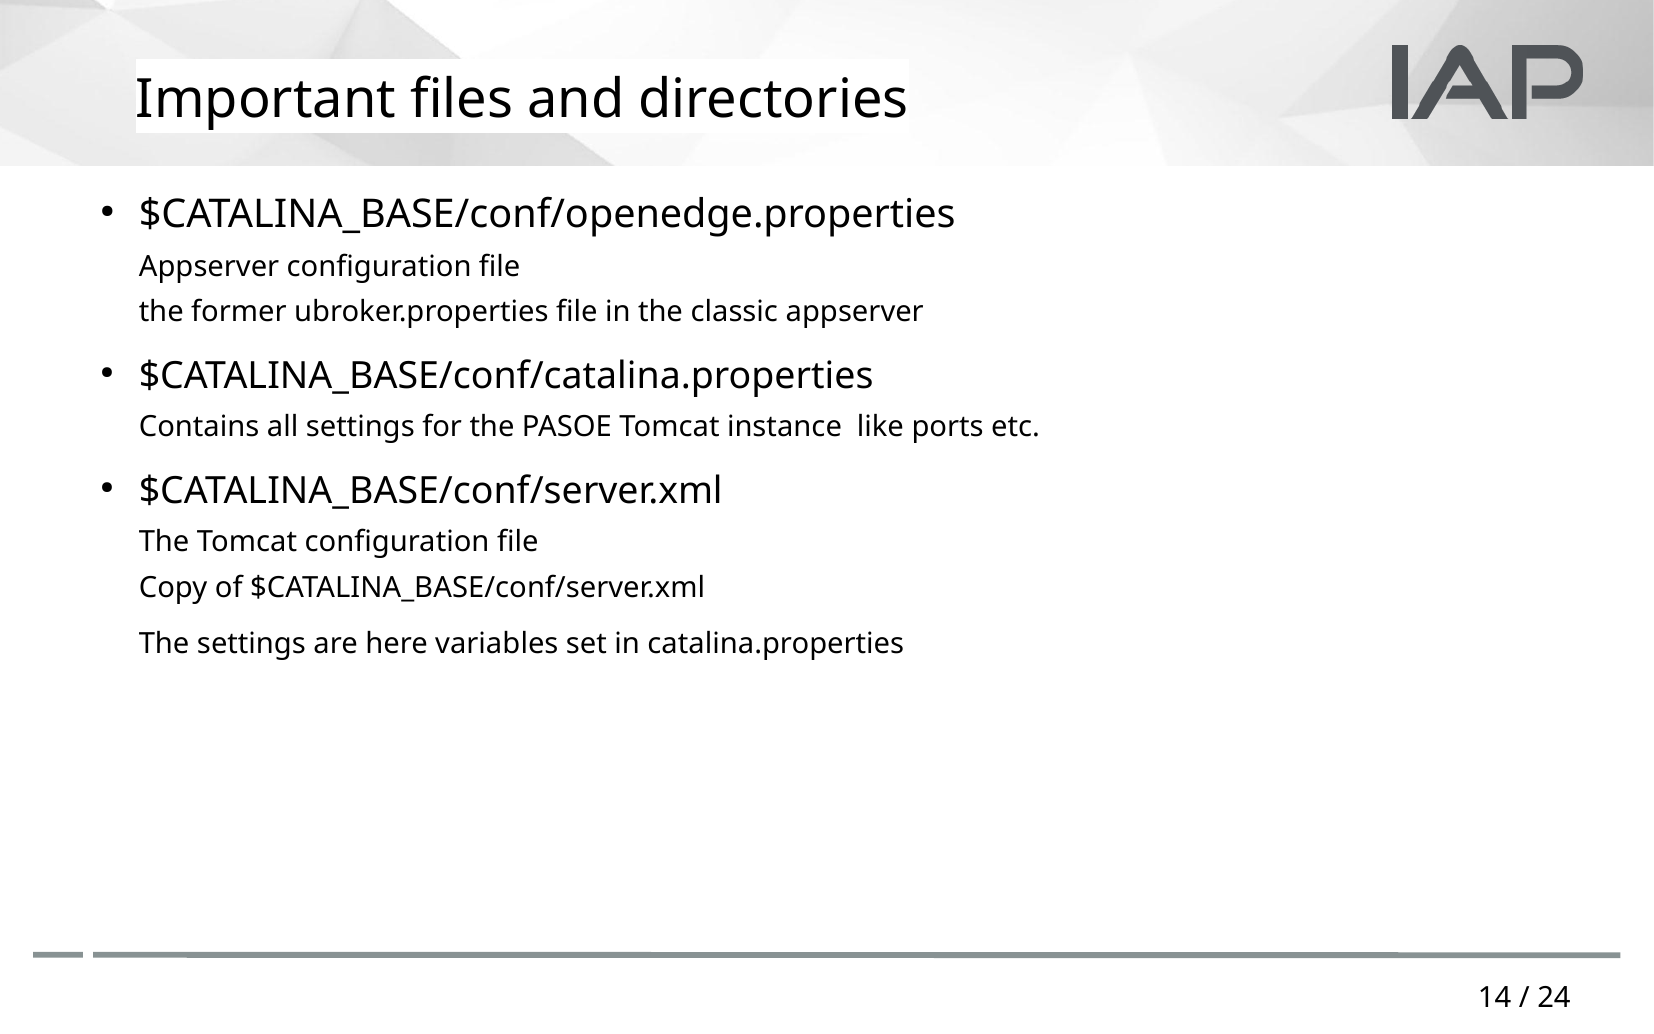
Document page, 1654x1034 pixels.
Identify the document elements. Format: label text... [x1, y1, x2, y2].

picture [0, 0, 1654, 166]
list $CATALINA_BASE/conf/openedge.properties Appserver configuration file the former ubroker.properties file in the classic appserver $CATALINA_BASE/conf/catalina.properties Contains all settings for the PASOE Tomcat instance like ports etc. $CATALINA_BASE/conf/server.xml The Tomcat configuration file Copy of $CATALINA_BASE/conf/server.xml The settings are here variables set in catalina.properties [82, 177, 1560, 880]
title Important files and directories [135, 41, 1264, 152]
